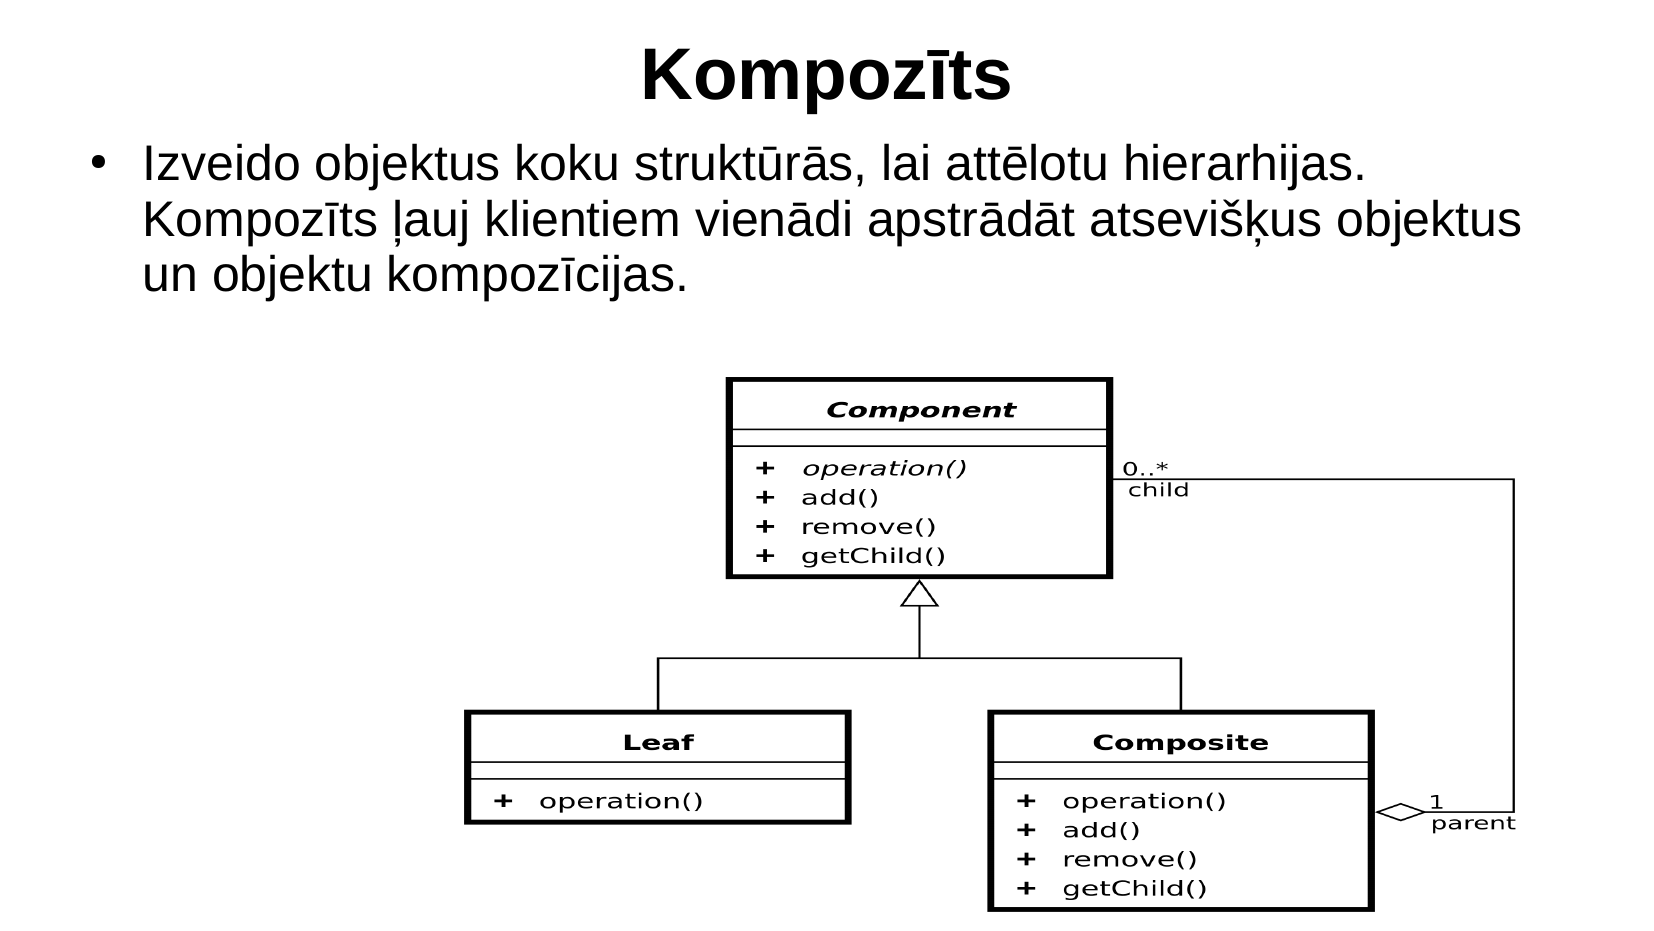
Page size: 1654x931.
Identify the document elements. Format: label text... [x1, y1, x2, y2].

picture [420, 379, 1561, 931]
list Izveido objektus koku struktūrās, lai attēlotu hierarhijas. Kompozīts ļauj klientiem vienādi apstrādāt atsevišķus objektus un objektu kompozīcijas. [71, 135, 1561, 379]
title Kompozīts [82, 33, 1571, 116]
